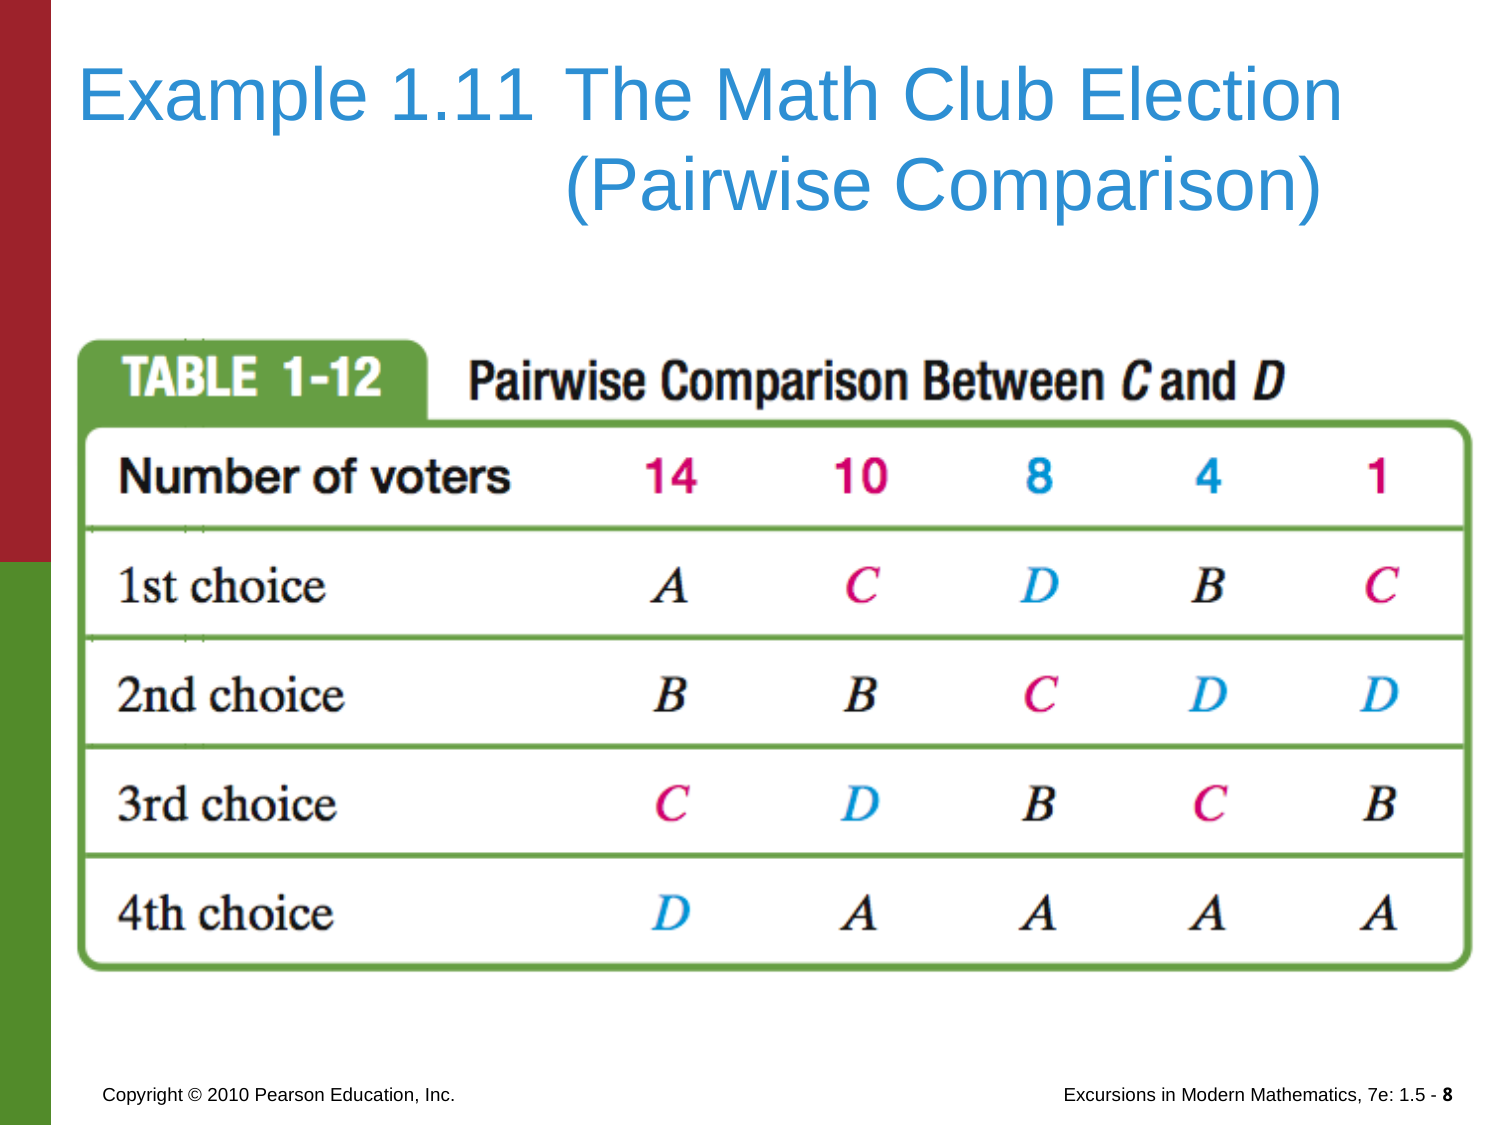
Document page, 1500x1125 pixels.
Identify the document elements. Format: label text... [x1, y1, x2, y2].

text_box Example 1.11 The Math Club Election (Pairwise Comparison) [62, 37, 1413, 233]
picture [62, 331, 1487, 988]
